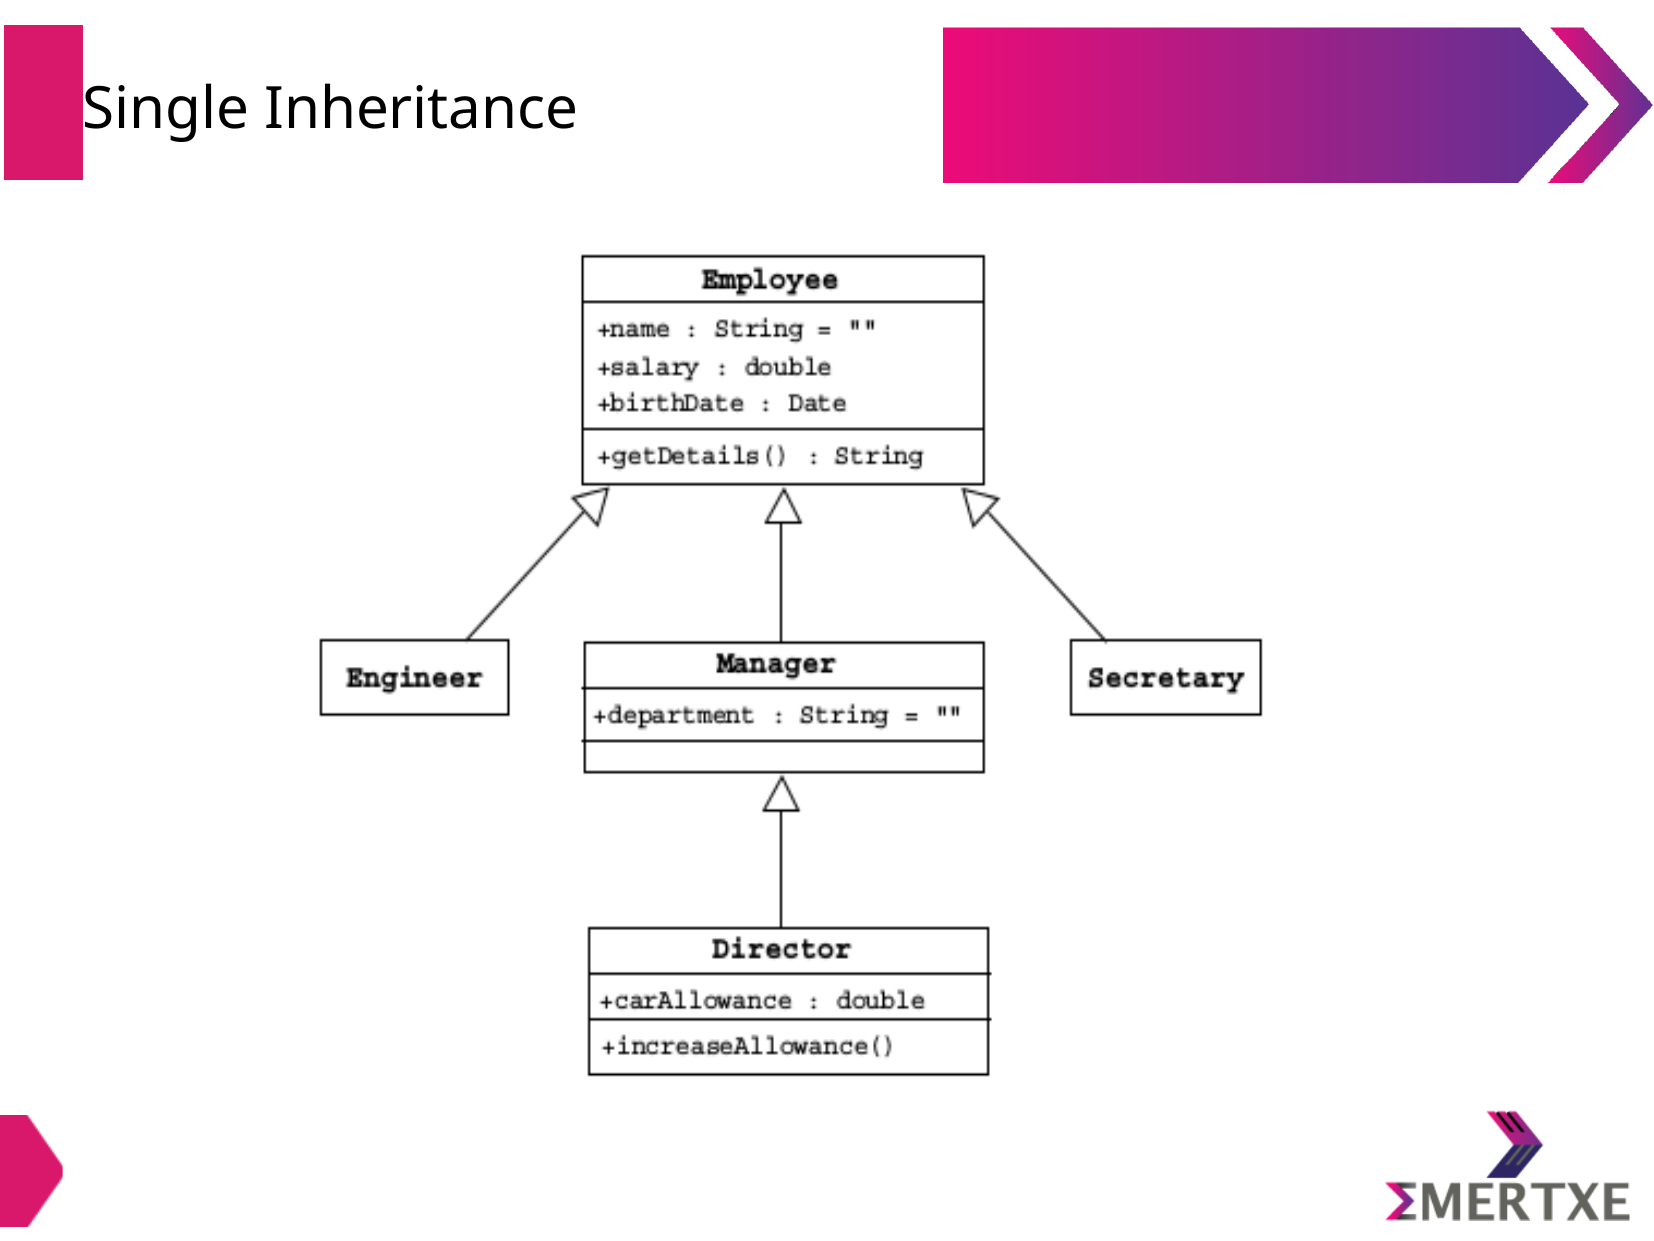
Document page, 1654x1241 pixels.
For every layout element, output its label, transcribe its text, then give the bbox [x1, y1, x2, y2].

picture [1571, 27, 1653, 183]
picture [1385, 1107, 1631, 1221]
title Single Inheritance [82, 2, 1571, 210]
picture [255, 239, 1306, 1111]
